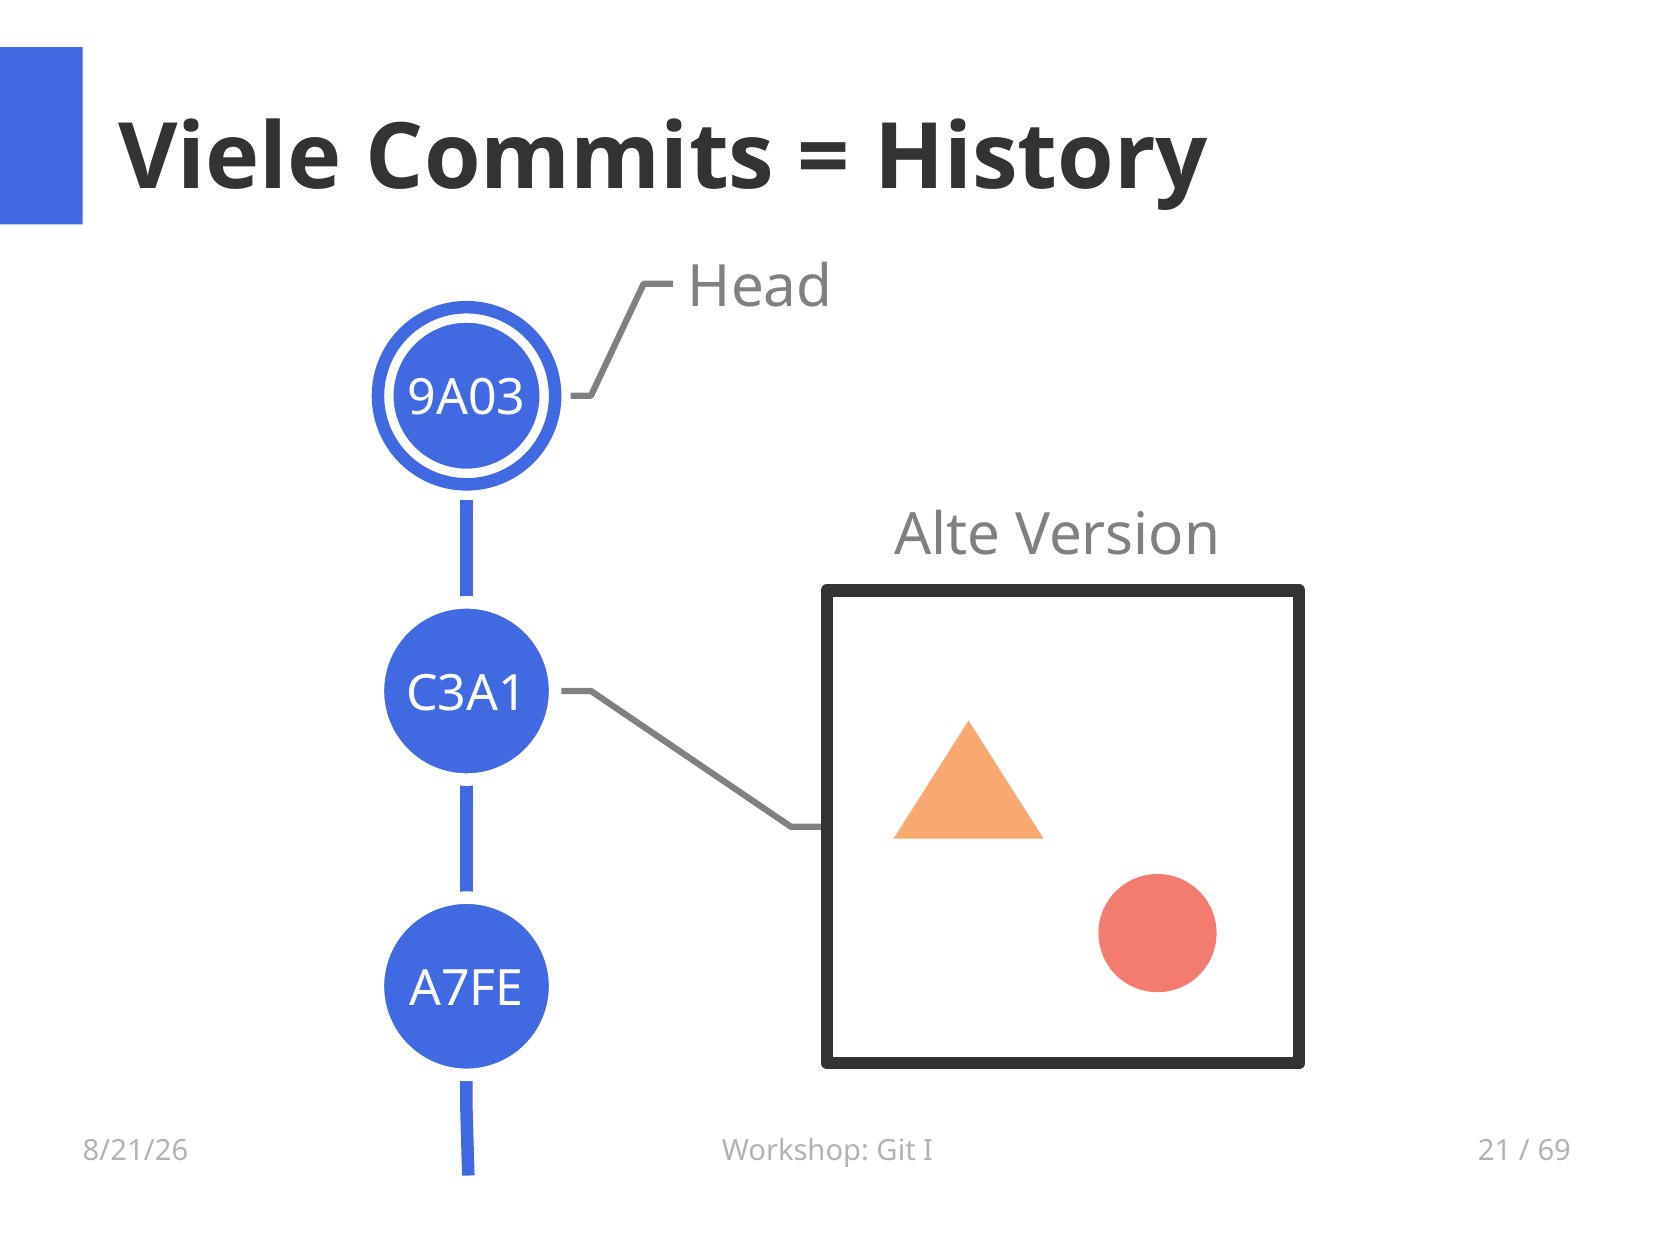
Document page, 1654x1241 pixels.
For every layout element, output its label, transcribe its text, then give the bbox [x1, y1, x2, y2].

title Viele Commits = History [118, 49, 1571, 257]
text_box Head [673, 236, 1182, 331]
text_box C3A1 [377, 602, 556, 780]
text_box [1098, 874, 1217, 993]
text_box Alte Version [803, 484, 1312, 579]
text_box 9A03 [385, 314, 548, 478]
text_box [893, 720, 1044, 839]
text_box A7FE [377, 897, 556, 1075]
